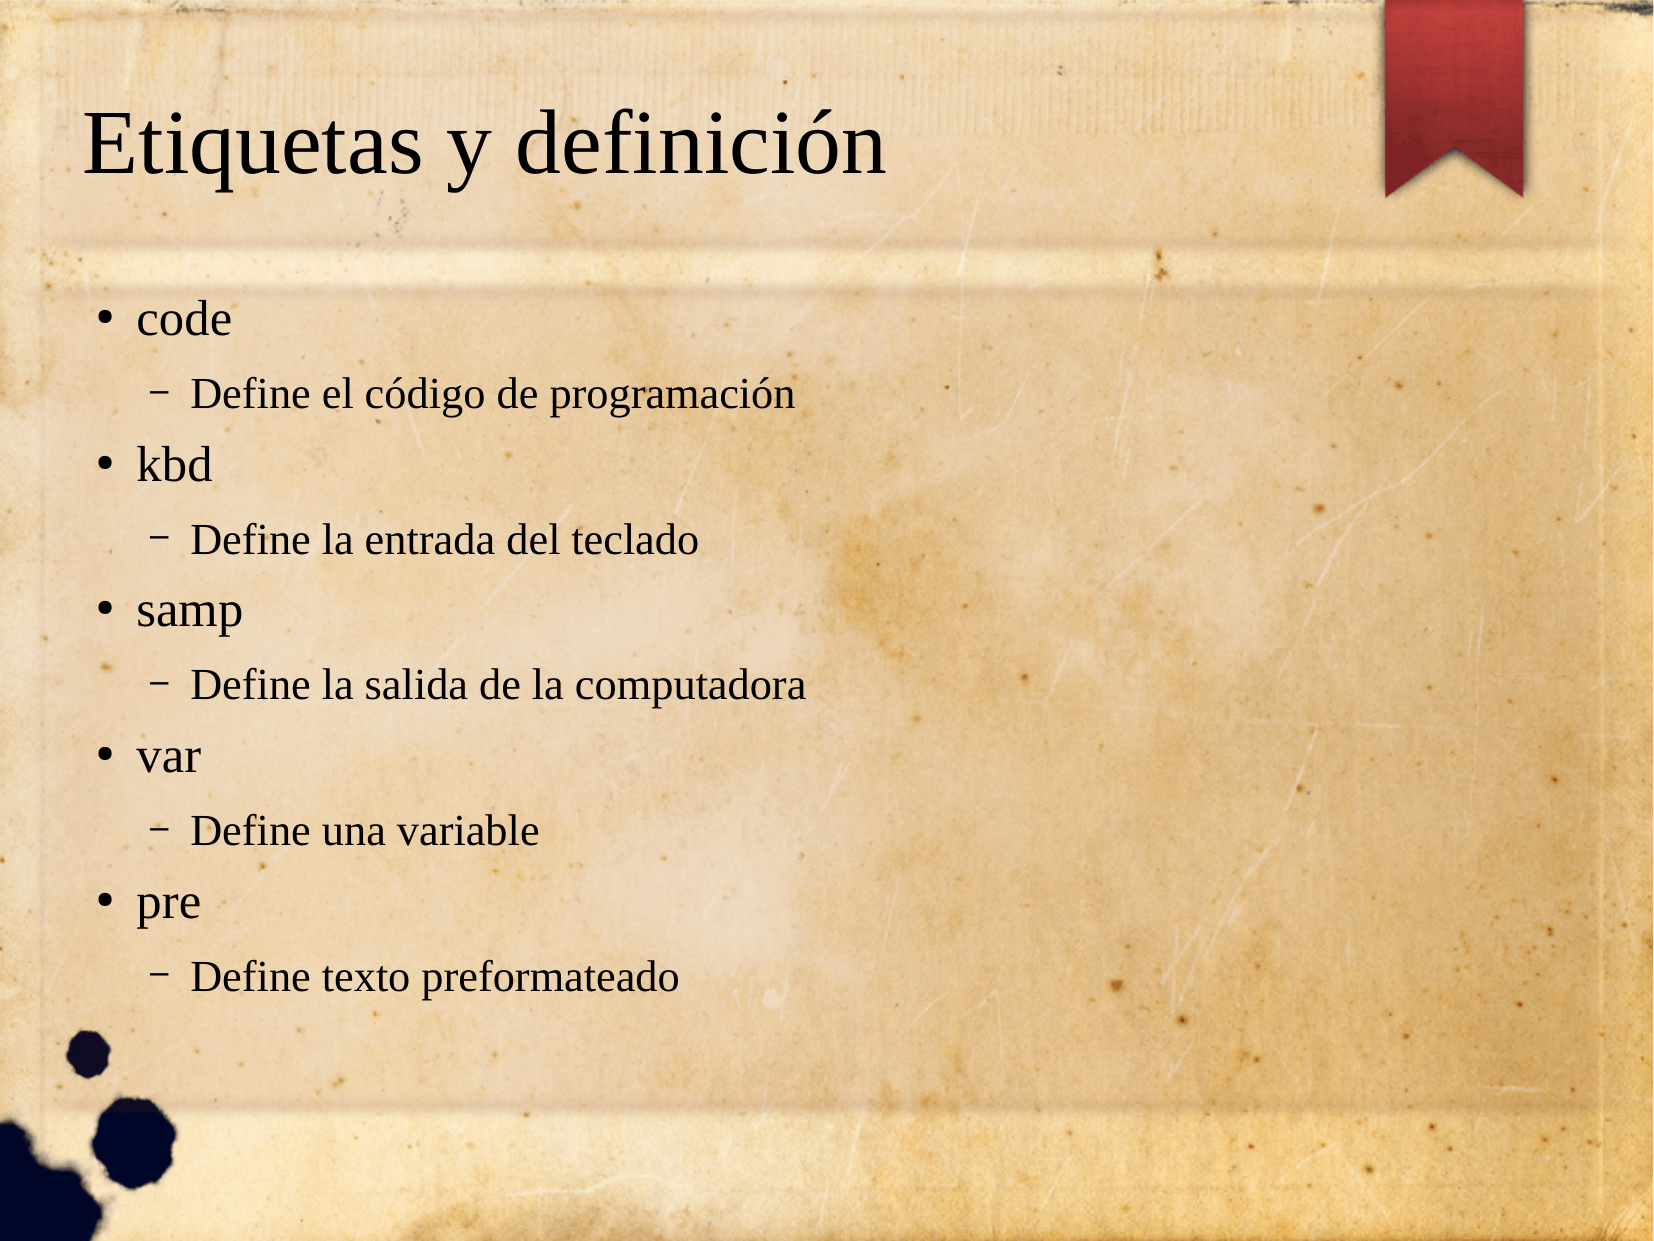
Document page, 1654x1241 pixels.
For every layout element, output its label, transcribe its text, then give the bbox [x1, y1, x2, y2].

list code Define el código de programación kbd Define la entrada del teclado samp Define la salida de la computadora var Define una variable pre Define texto preformateado [82, 290, 1538, 1010]
picture [0, 0, 1654, 1241]
title Etiquetas y definición [82, 49, 1347, 237]
